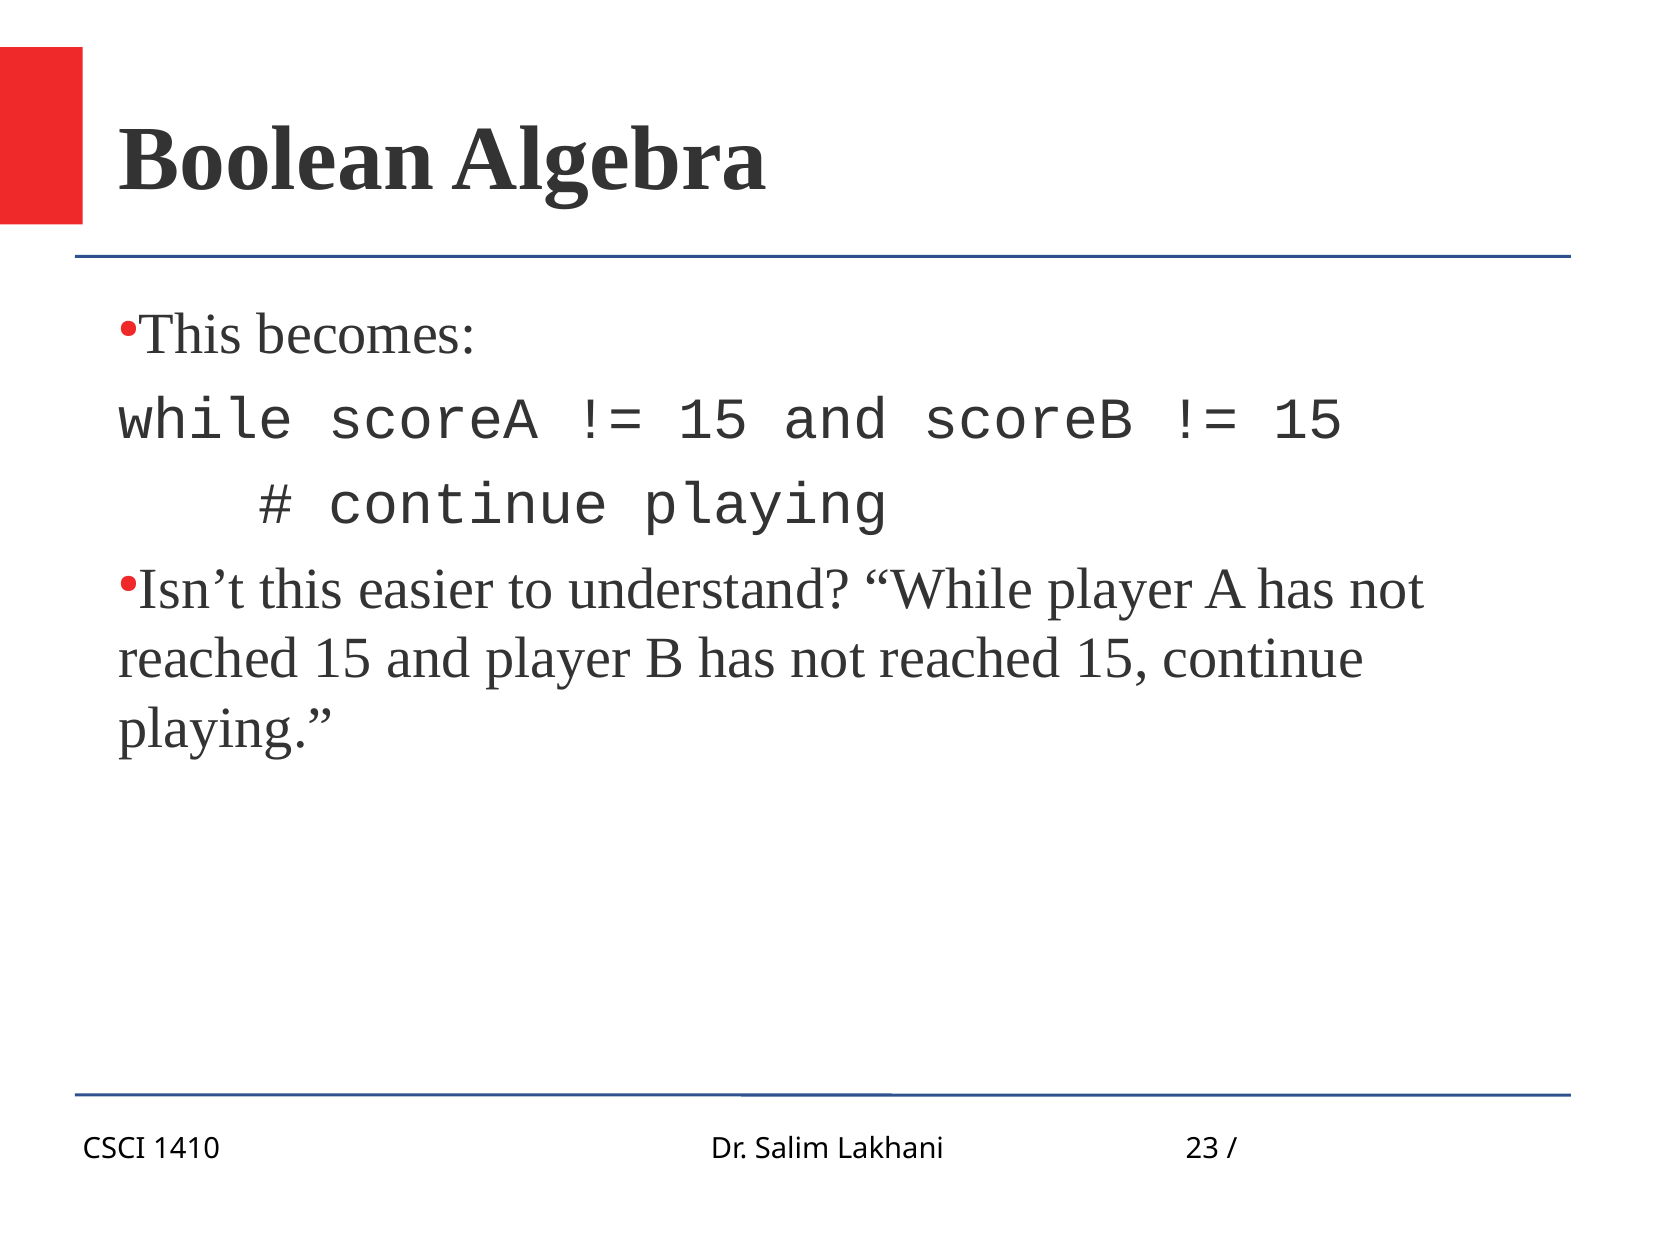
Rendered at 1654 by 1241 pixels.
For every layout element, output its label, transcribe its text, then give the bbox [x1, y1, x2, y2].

text_box / [1185, 1129, 1571, 1216]
text_box Dr. Salim Lakhani [565, 1129, 1090, 1216]
title Boolean Algebra [118, 49, 1571, 257]
list This becomes: while scoreA != 15 and scoreB != 15 # continue playing Isn’t this easier to understand? “While player A has not reached 15 and player B has not reached 15, continue playing.” [118, 295, 1536, 1080]
text_box CSCI 1410 [82, 1129, 468, 1216]
